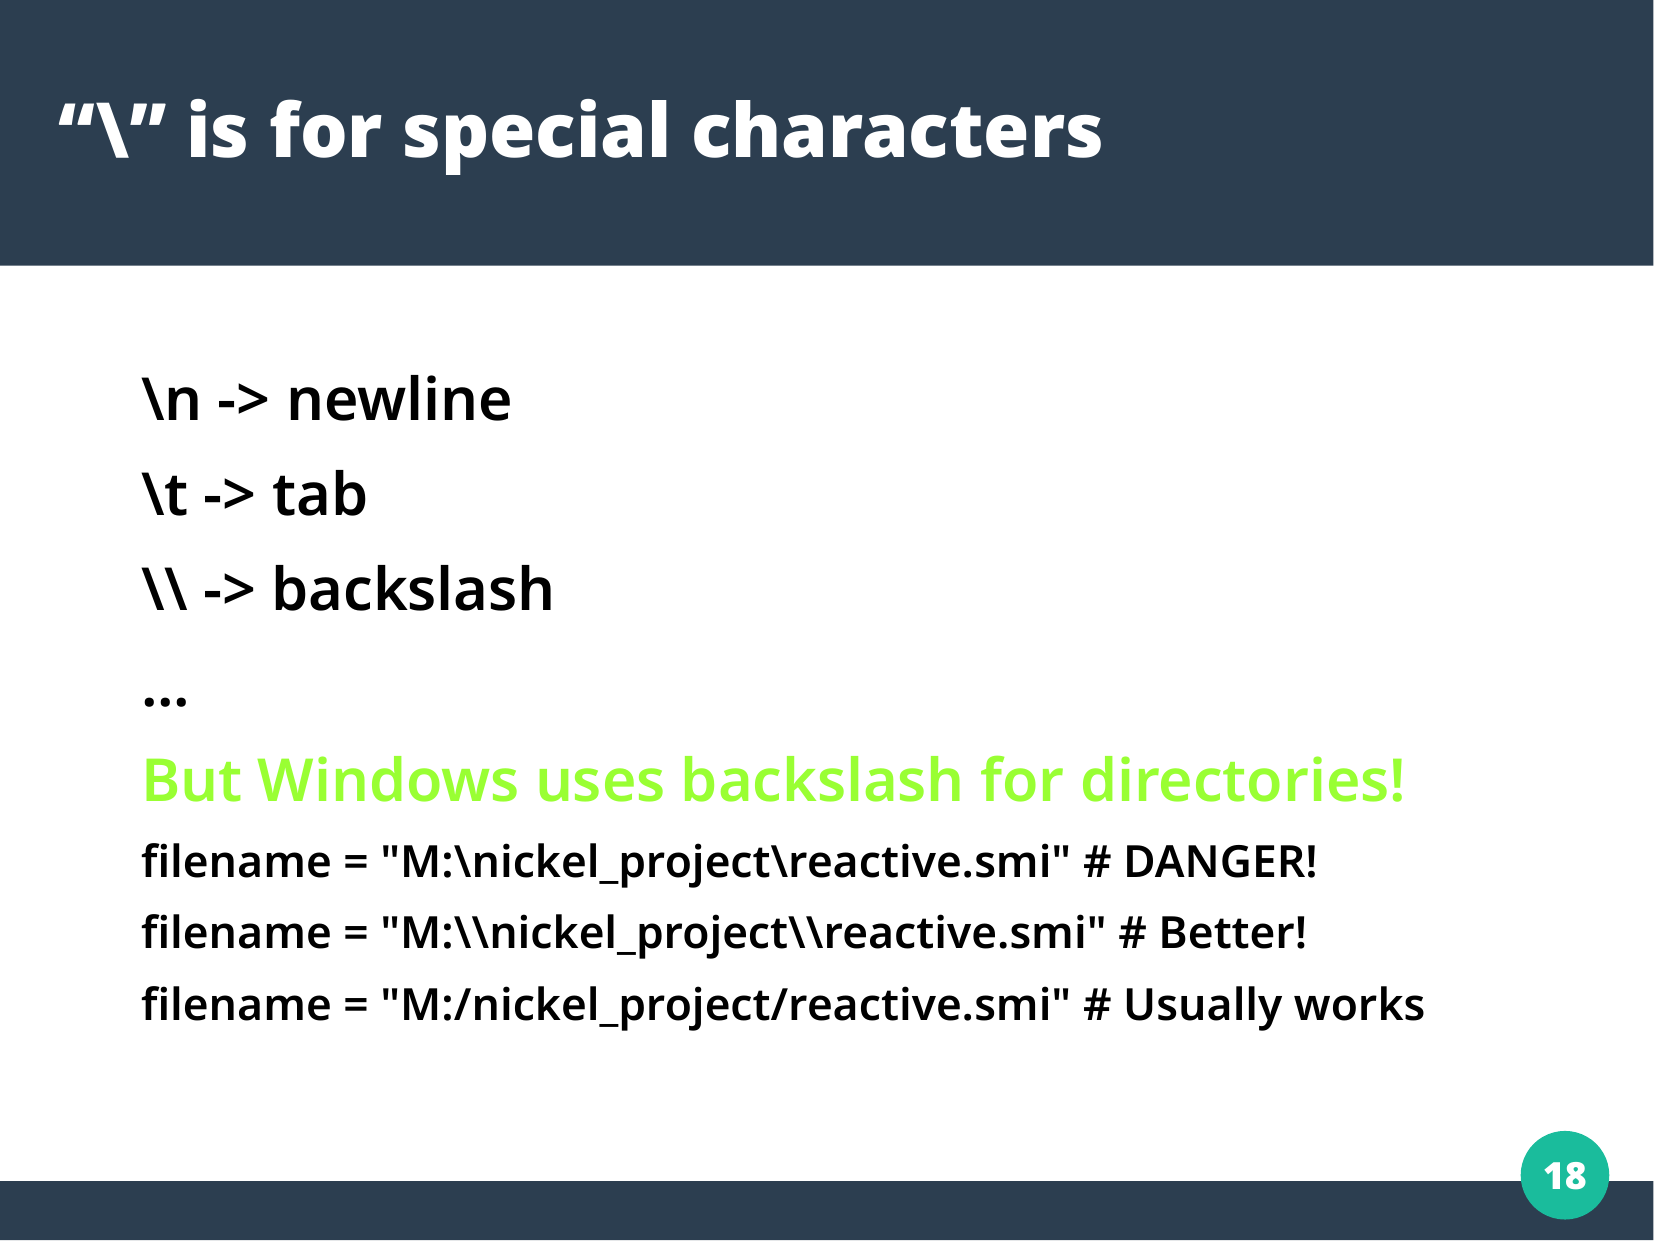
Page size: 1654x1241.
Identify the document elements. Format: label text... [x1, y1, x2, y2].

list \n -> newline \t -> tab \\ -> backslash ... But Windows uses backslash for directories! filename = "M:\nickel_project\reactive.smi" # DANGER! filename = "M:\\nickel_project\\reactive.smi" # Better! filename = "M:/nickel_project/reactive.smi" # Usually works [126, 349, 1477, 1093]
title “\” is for special characters [59, 49, 1595, 207]
